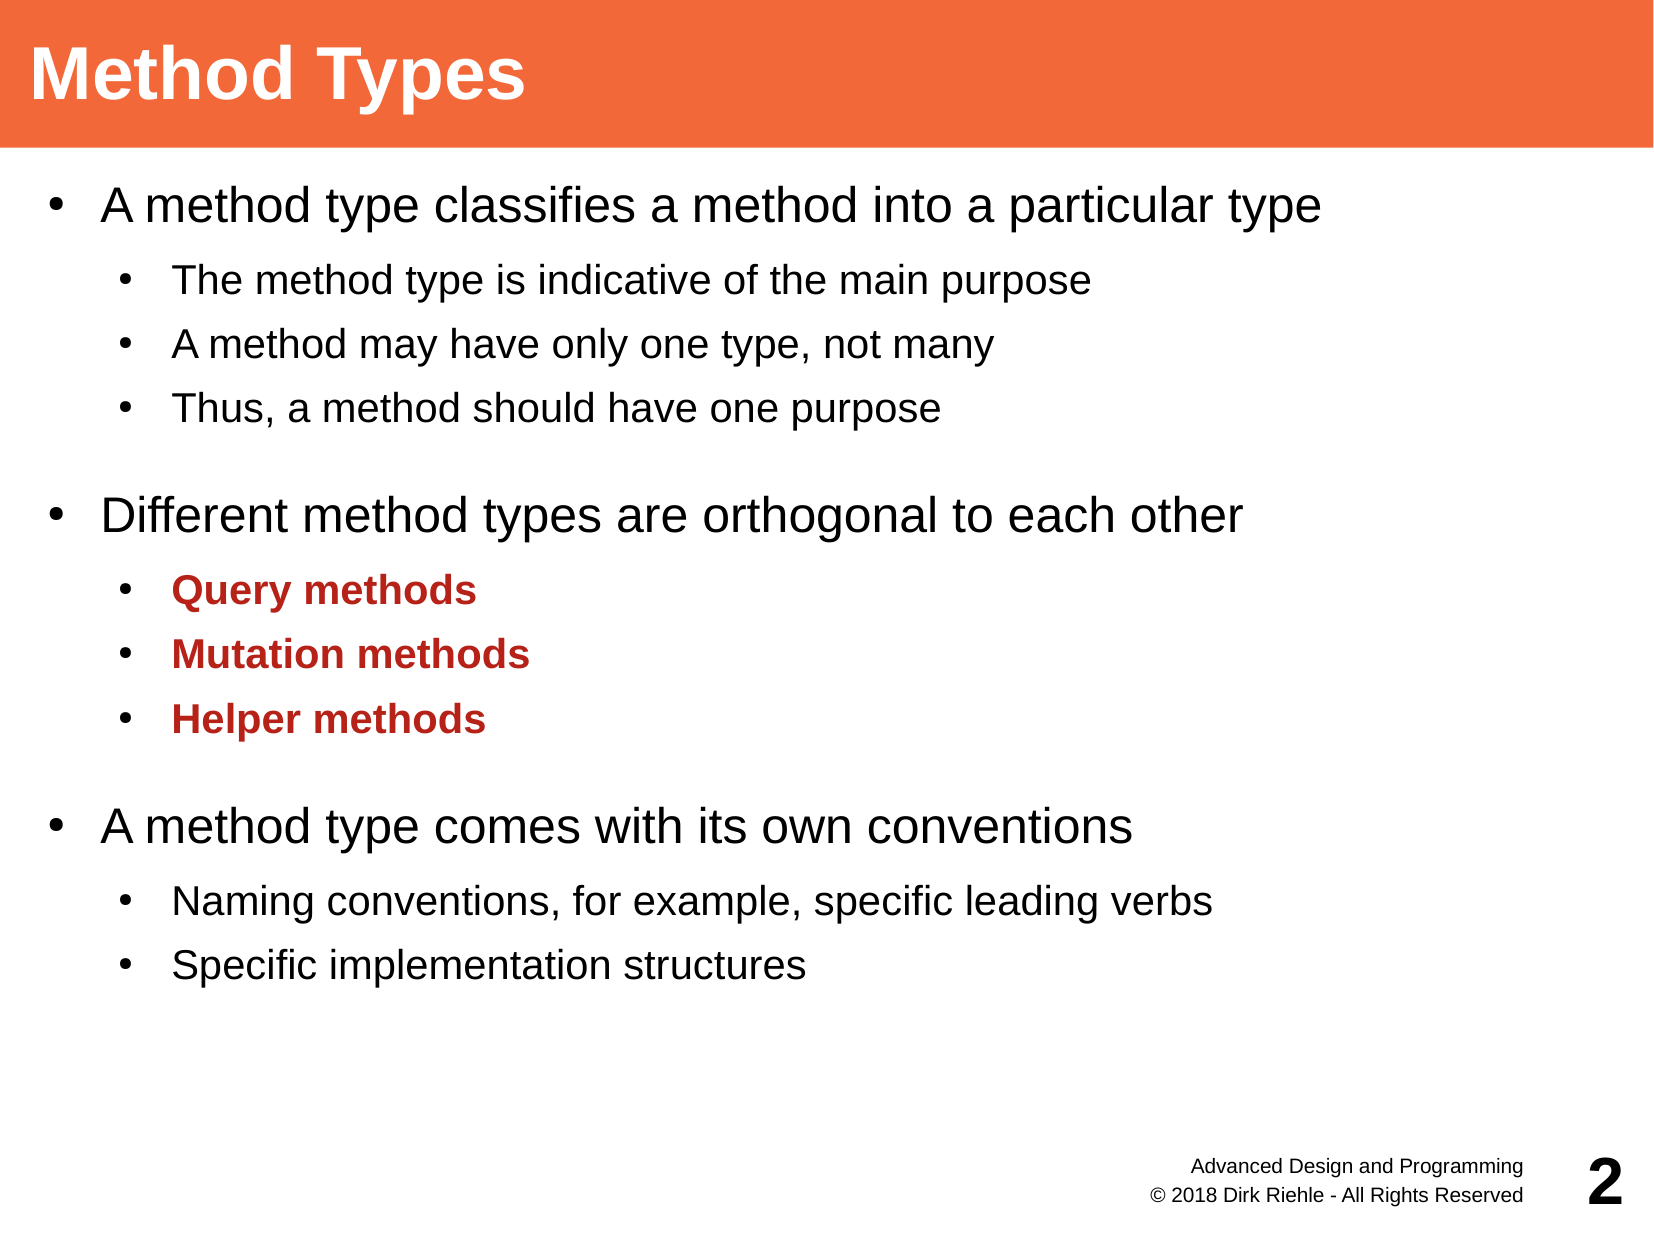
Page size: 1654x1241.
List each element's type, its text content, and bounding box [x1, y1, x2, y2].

list A method type classifies a method into a particular type The method type is indicative of the main purpose A method may have only one type, not many Thus, a method should have one purpose Different method types are orthogonal to each other Query methods Mutation methods Helper methods A method type comes with its own conventions Naming conventions, for example, specific leading verbs Specific implementation structures [29, 177, 1625, 1063]
title Method Types [0, 0, 1654, 148]
